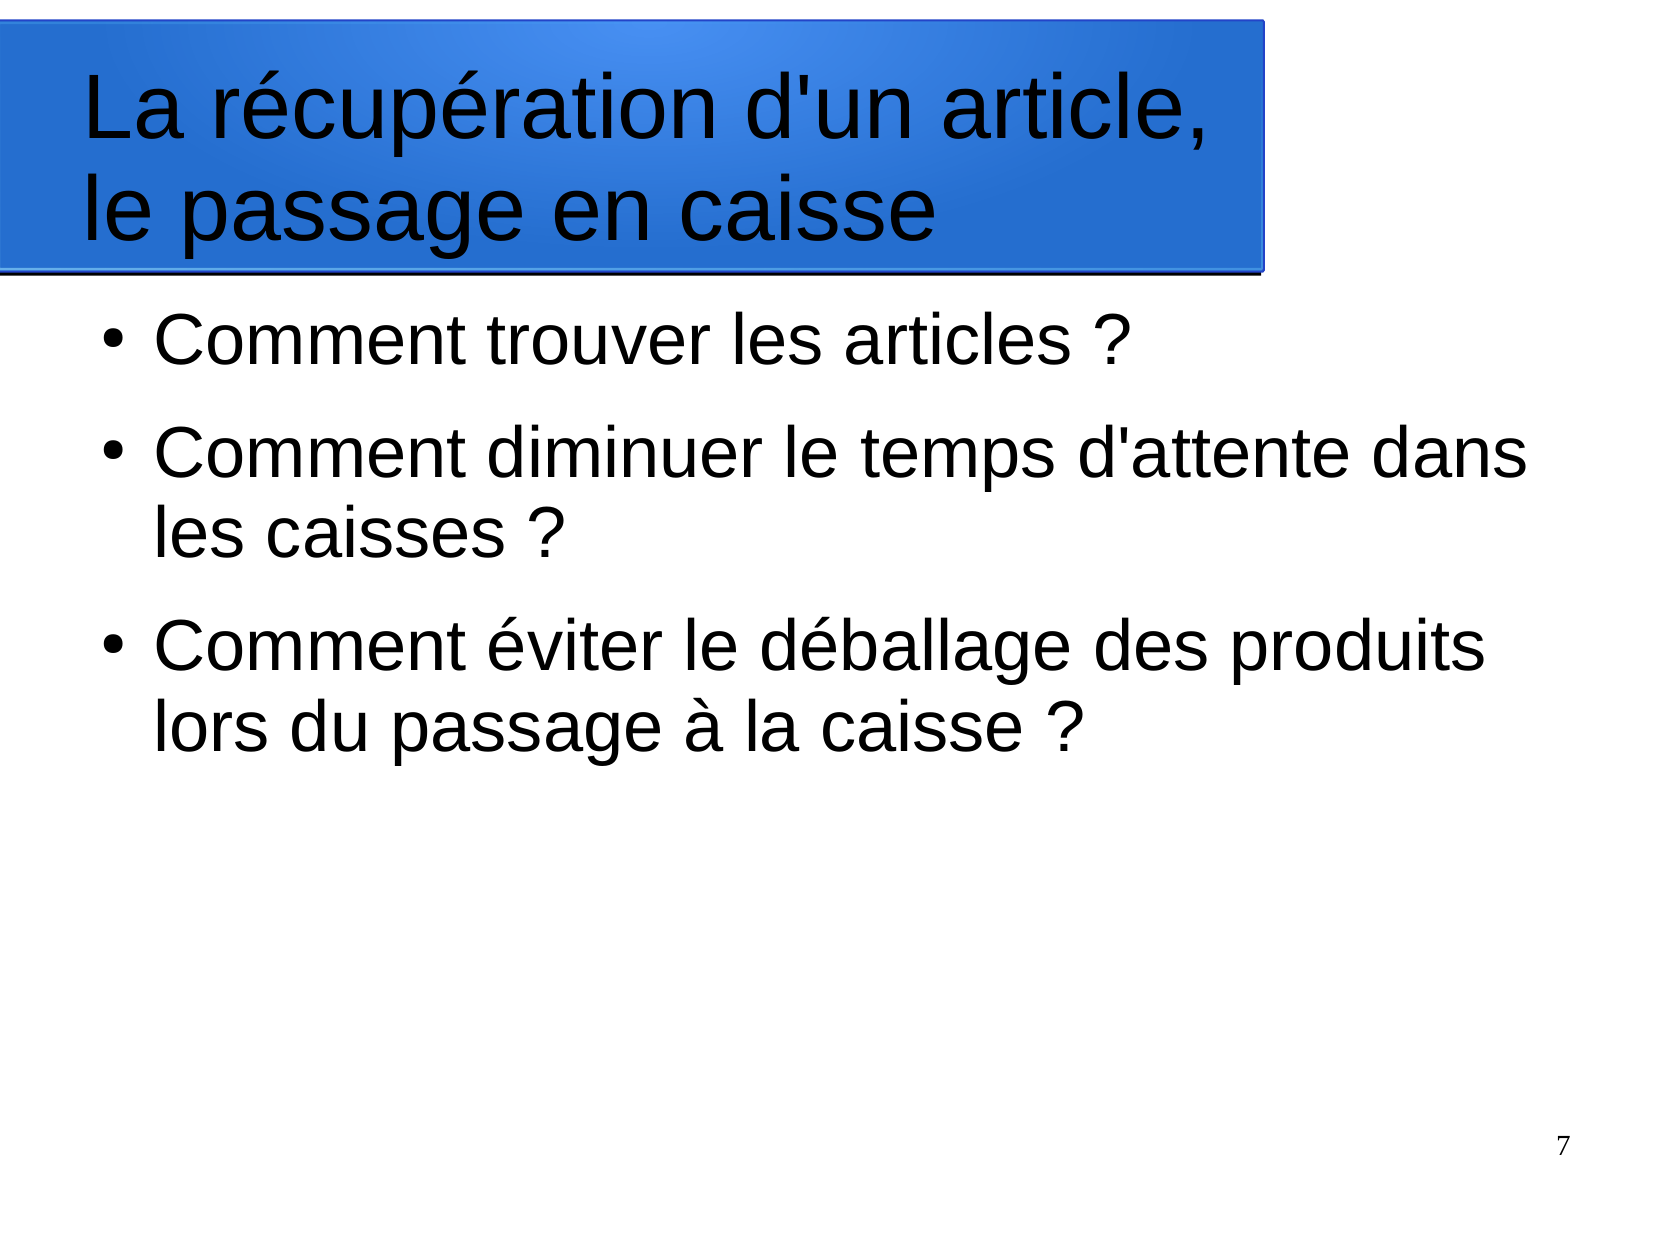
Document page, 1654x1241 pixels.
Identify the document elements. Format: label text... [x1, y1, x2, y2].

title La récupération d'un article, le passage en caisse [82, 0, 1235, 299]
list Comment trouver les articles ? Comment diminuer le temps d'attente dans les caisses ? Comment éviter le déballage des produits lors du passage à la caisse ? [82, 299, 1571, 1019]
